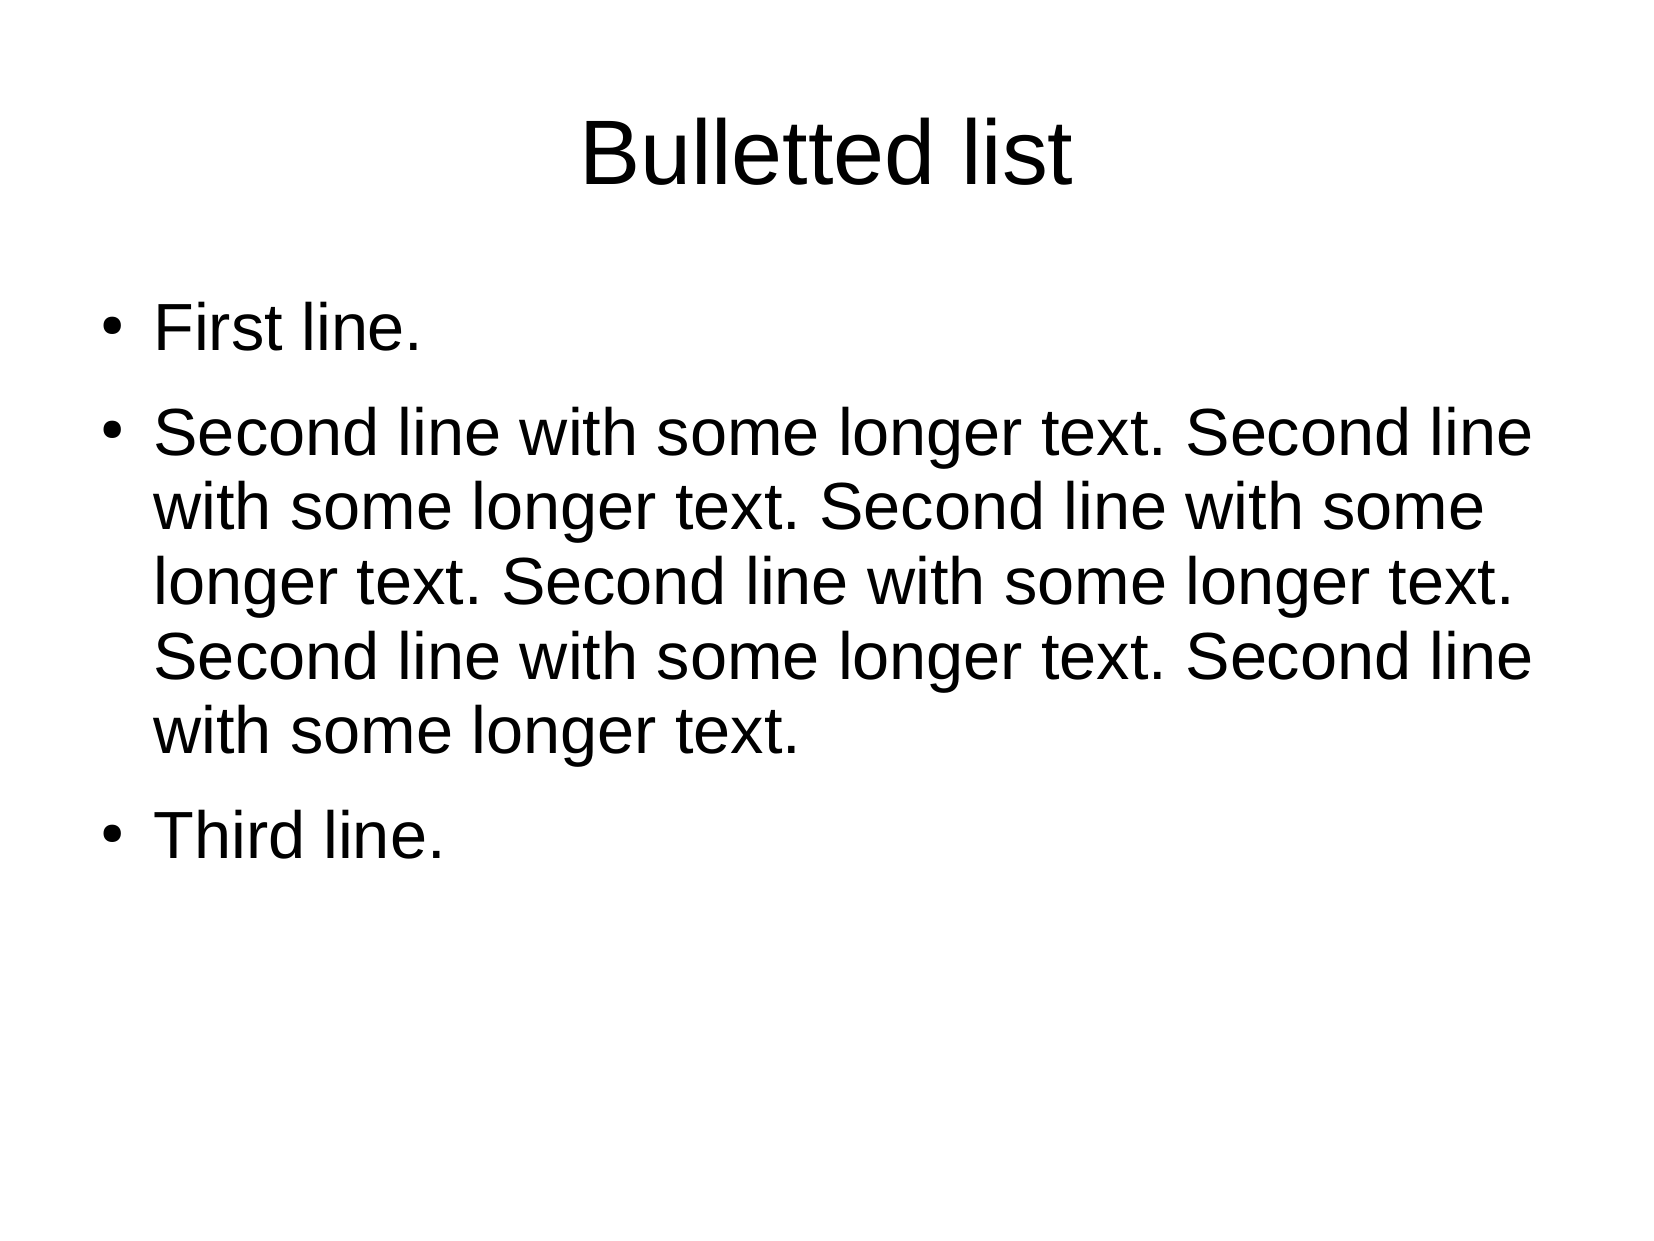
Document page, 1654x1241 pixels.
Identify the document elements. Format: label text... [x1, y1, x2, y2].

list First line. Second line with some longer text. Second line with some longer text. Second line with some longer text. Second line with some longer text. Second line with some longer text. Second line with some longer text. Third line. [82, 290, 1571, 1010]
title Bulletted list [82, 49, 1571, 257]
